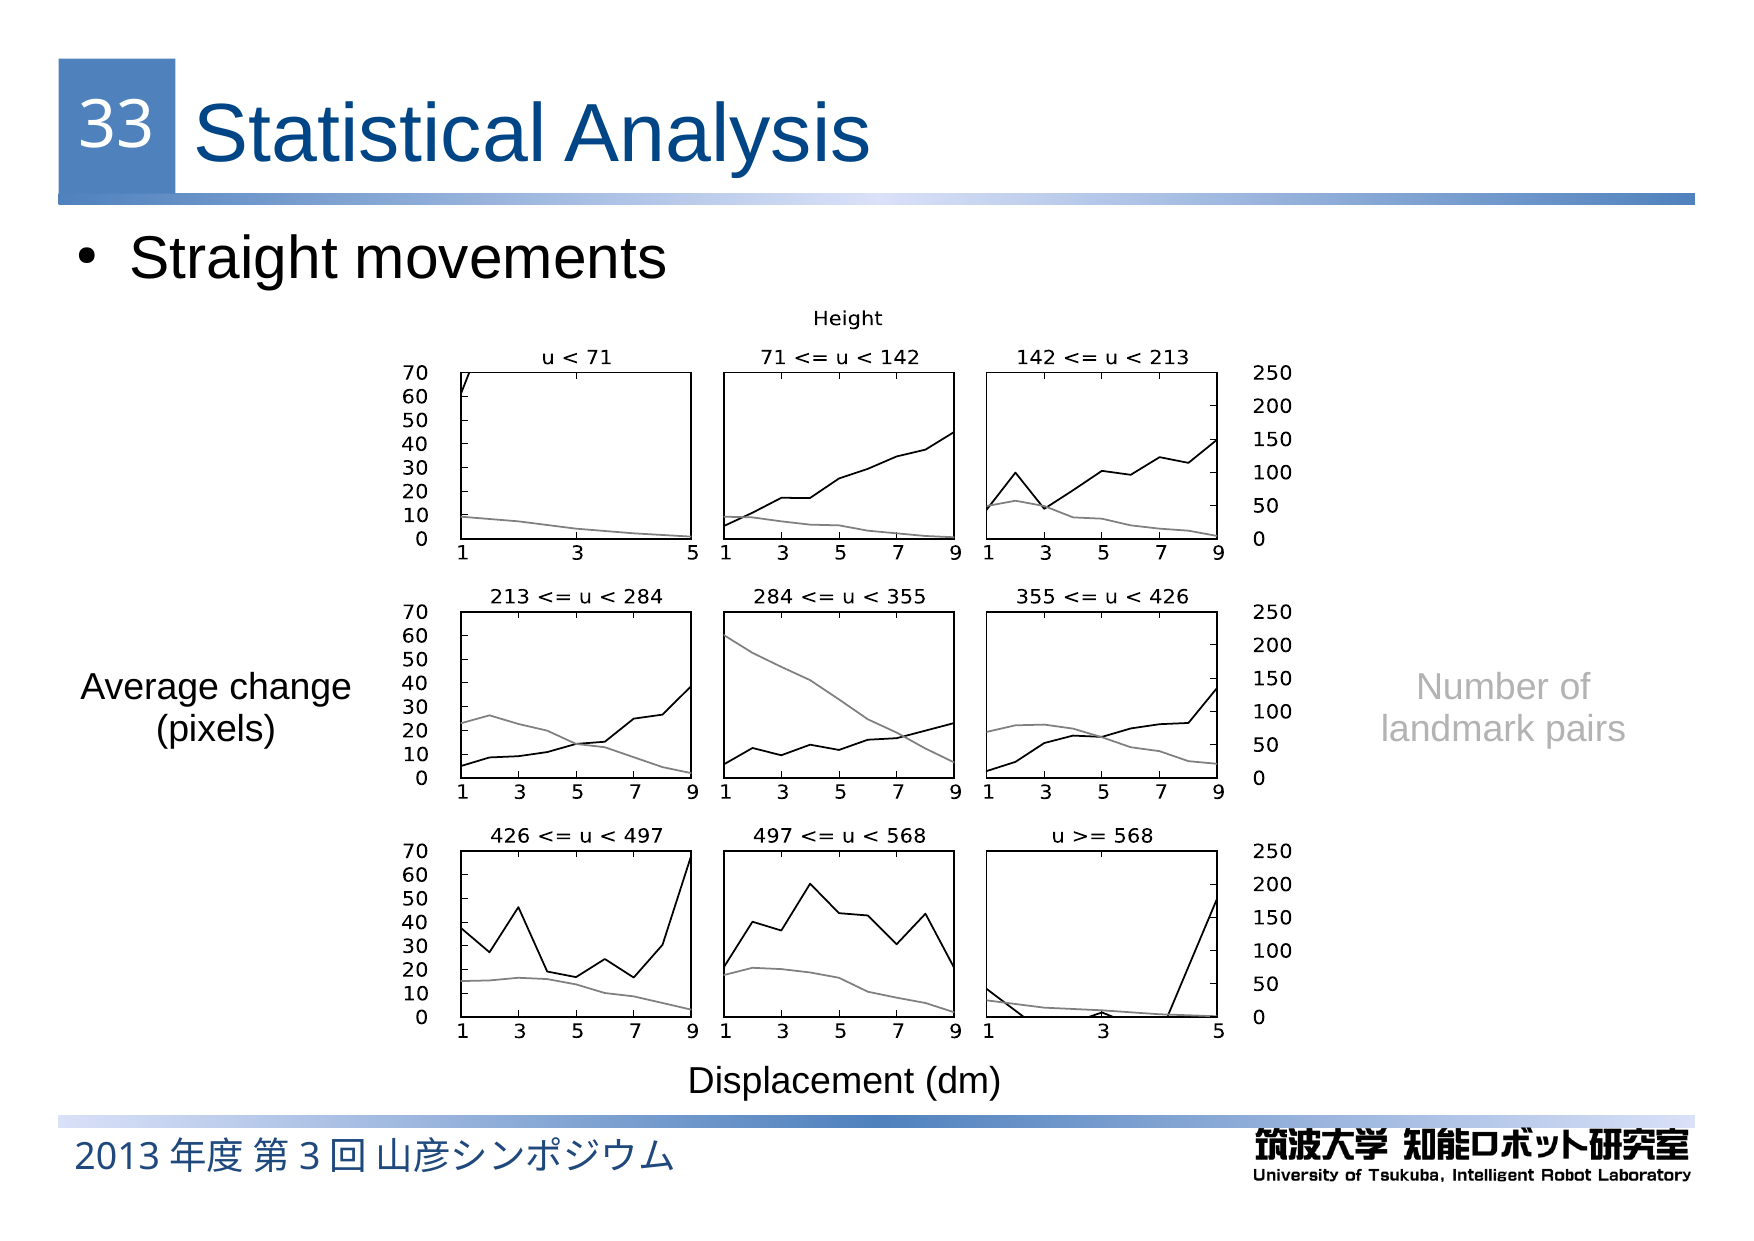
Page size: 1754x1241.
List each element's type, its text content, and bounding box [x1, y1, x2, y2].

text_box Number of landmark pairs [1345, 658, 1661, 758]
picture [388, 298, 1303, 1049]
title Statistical Analysis [193, 61, 1651, 205]
text_box Displacement (dm) [538, 1051, 1151, 1109]
text_box Average change (pixels) [58, 658, 374, 758]
list Straight movements [58, 223, 1696, 876]
picture [1252, 1127, 1691, 1182]
